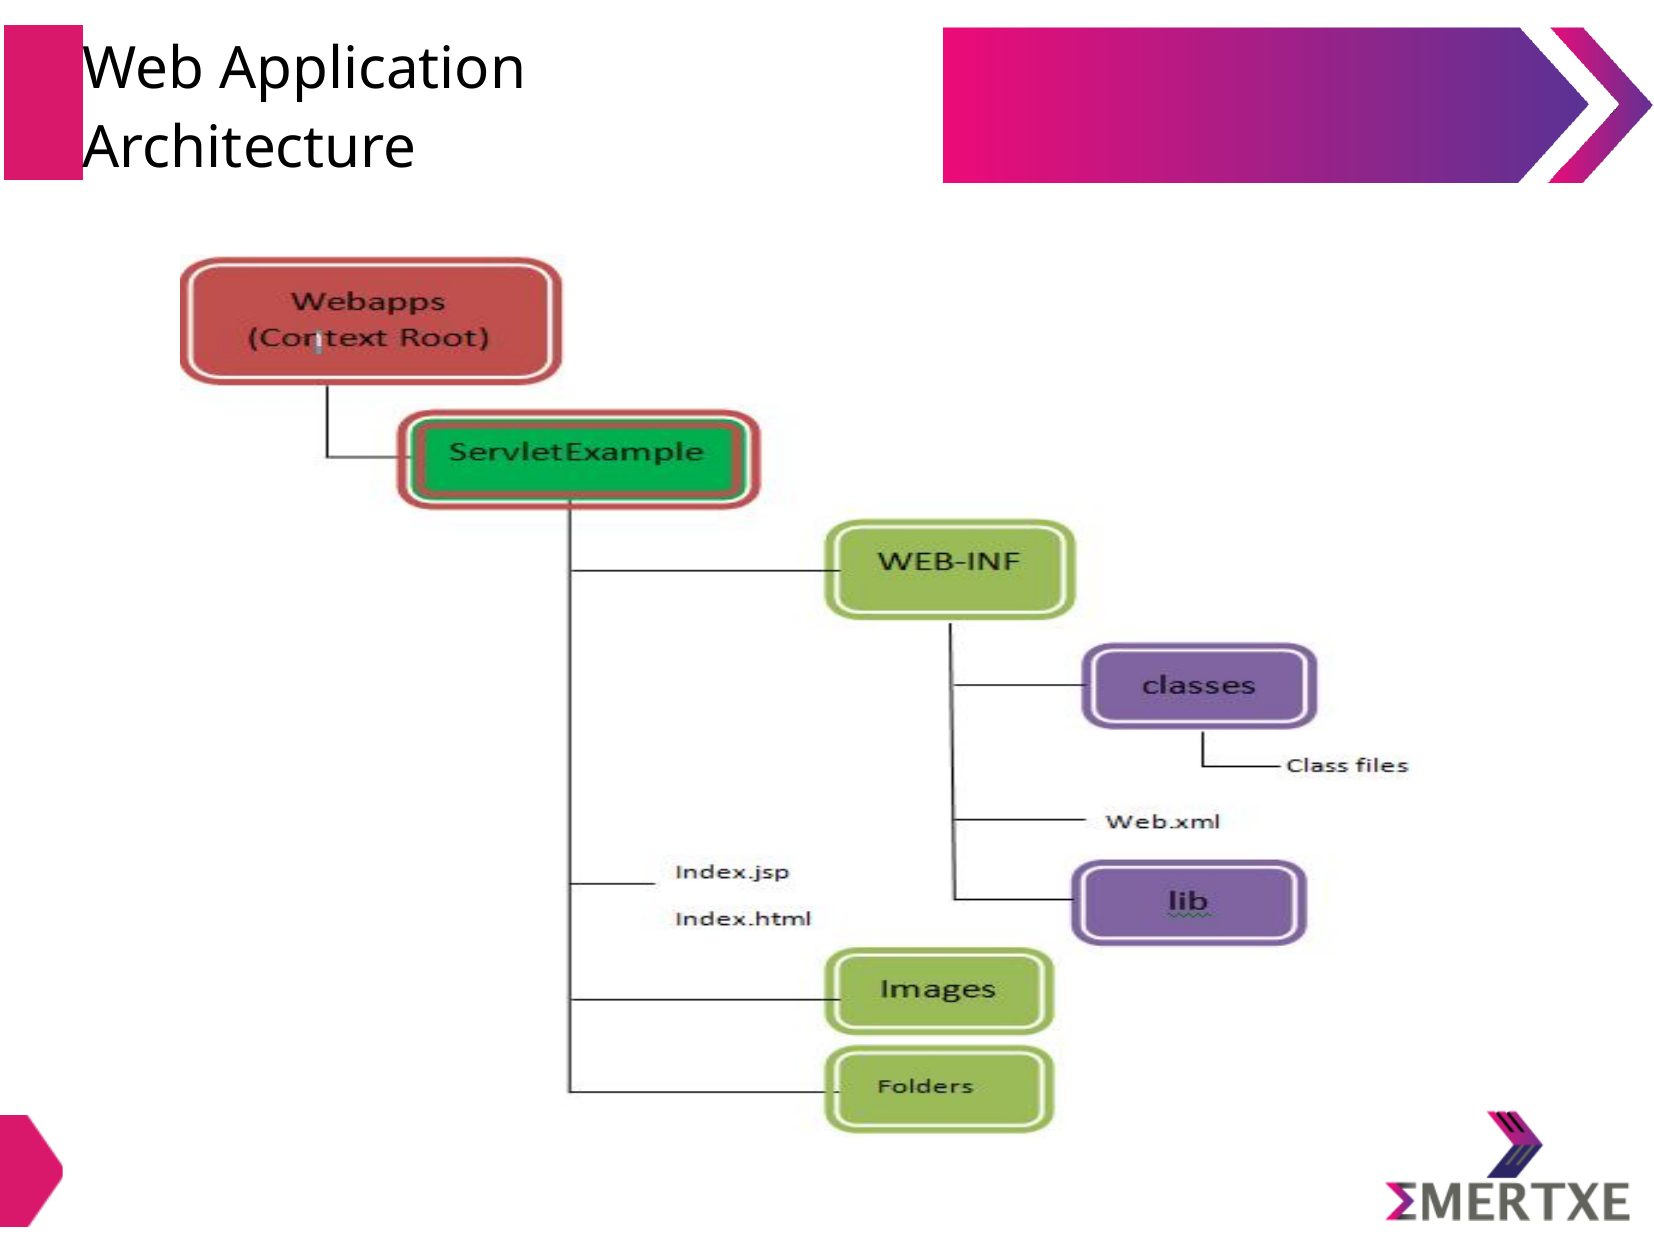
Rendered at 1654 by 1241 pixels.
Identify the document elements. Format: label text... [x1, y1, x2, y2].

title Web Application Architecture [82, 2, 1571, 210]
picture [1571, 27, 1653, 183]
picture [180, 254, 1631, 1221]
